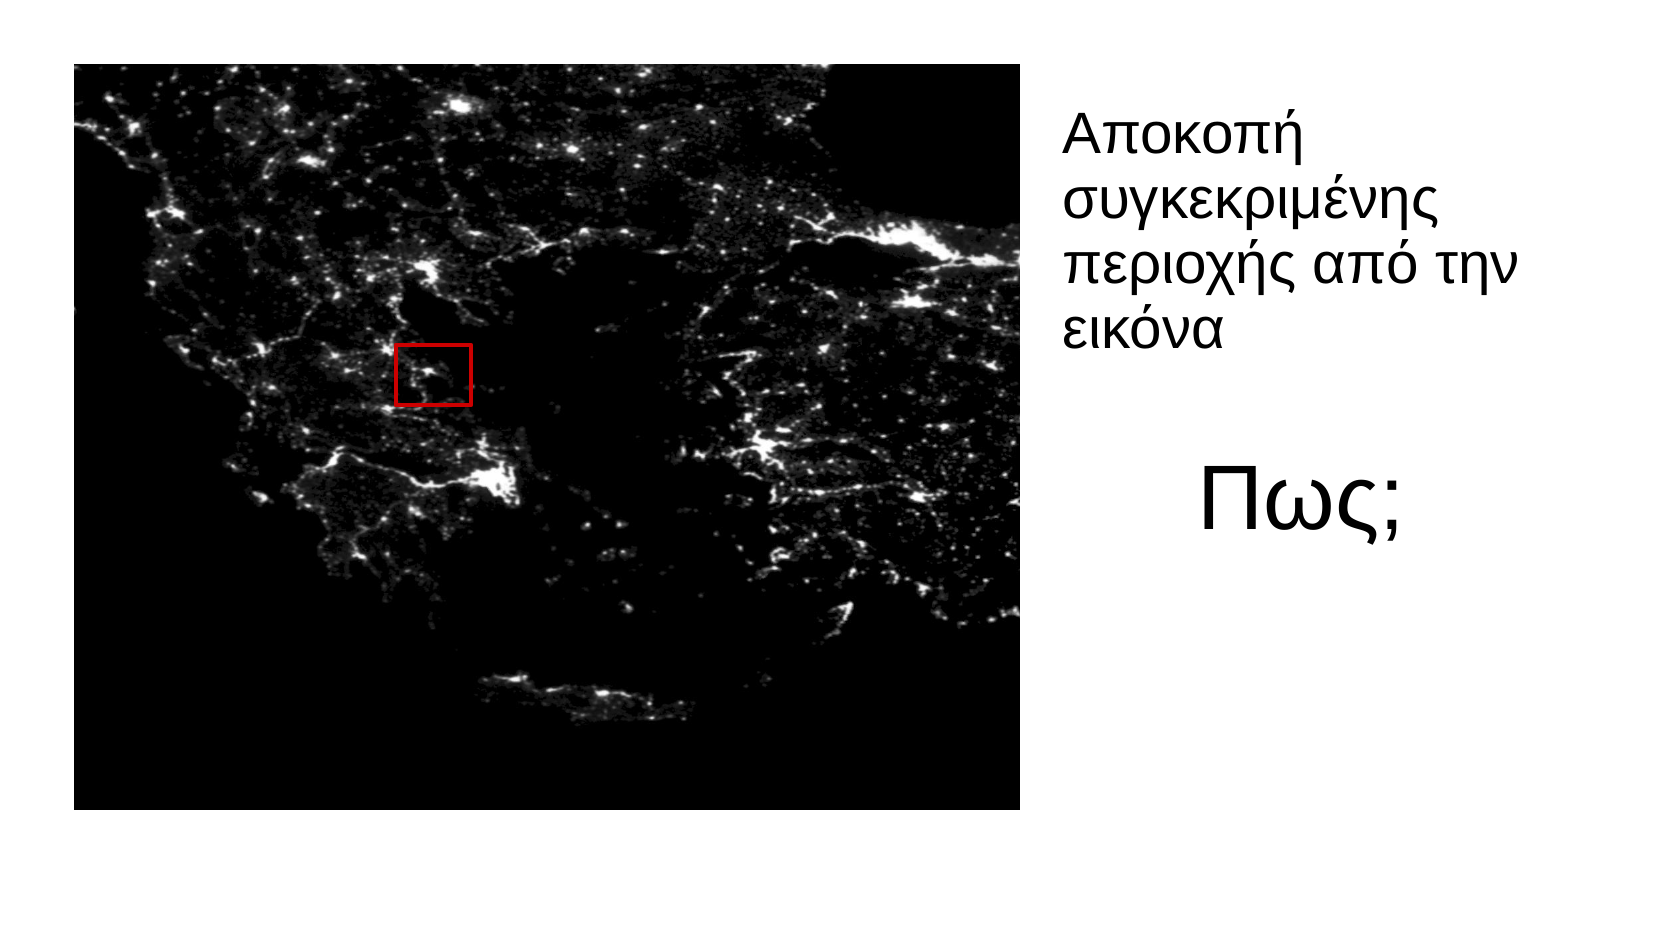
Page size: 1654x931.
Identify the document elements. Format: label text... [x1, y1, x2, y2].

title Πως; [1034, 419, 1568, 576]
text_box Αποκοπή συγκεκριμένης περιοχής από την εικόνα [1047, 93, 1620, 369]
picture [74, 64, 1020, 810]
